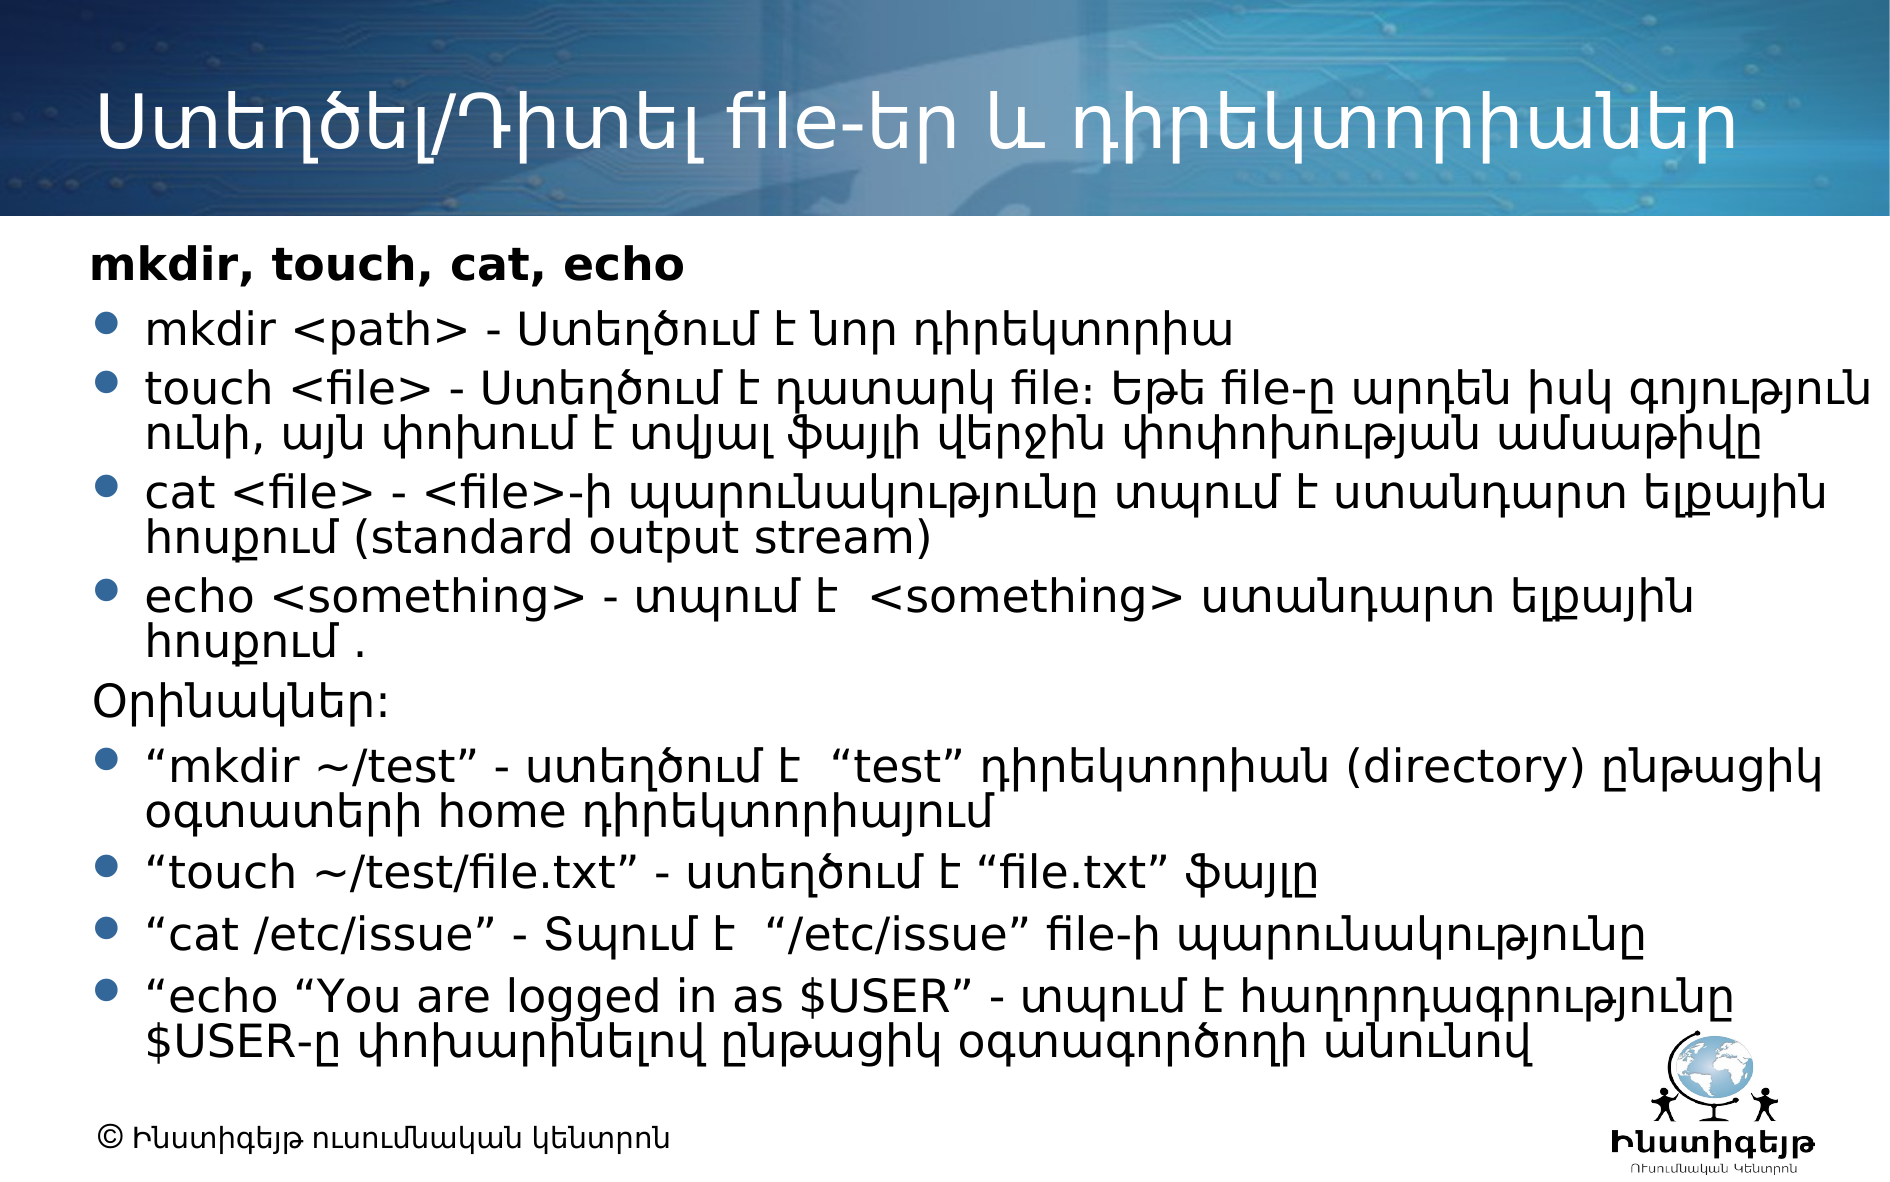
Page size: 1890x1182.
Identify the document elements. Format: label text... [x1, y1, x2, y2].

title Ստեղծել/Դիտել file-եր և դիրեկտորիաներ [94, 47, 1793, 55]
list mkdir, touch, cat, echo mkdir <path> - Ստեղծում է նոր դիրեկտորիա touch <file> - Ստեղծում է դատարկ file։ Եթե file-ը արդեն իսկ գոյություն ունի, այն փոխում է տվյալ ֆայլի վերջին փոփոխության ամսաթիվը cat <file> - <file>-ի պարունակությունը տպում է ստանդարտ ելքային հոսքում (standard output stream) echo <something> - տպում է <something> ստանդարտ ելքային հոսքում . Օրինակներ: “mkdir ~/test” - ստեղծում է “test” դիրեկտորիան (directory) ընթացիկ օգտատերի home դիրեկտորիայում “touch ~/test/file.txt” - ստեղծում է “file.txt” ֆայլը “cat /etc/issue” - Տպում է “/etc/issue” file-ի պարունակությունը “echo “You are logged in as $USER” - տպում է հաղորդագրությունը $USER-ը փոխարինելով ընթացիկ օգտագործողի անունով [88, 242, 1890, 269]
picture [1612, 1030, 1815, 1175]
picture [0, 0, 1890, 216]
